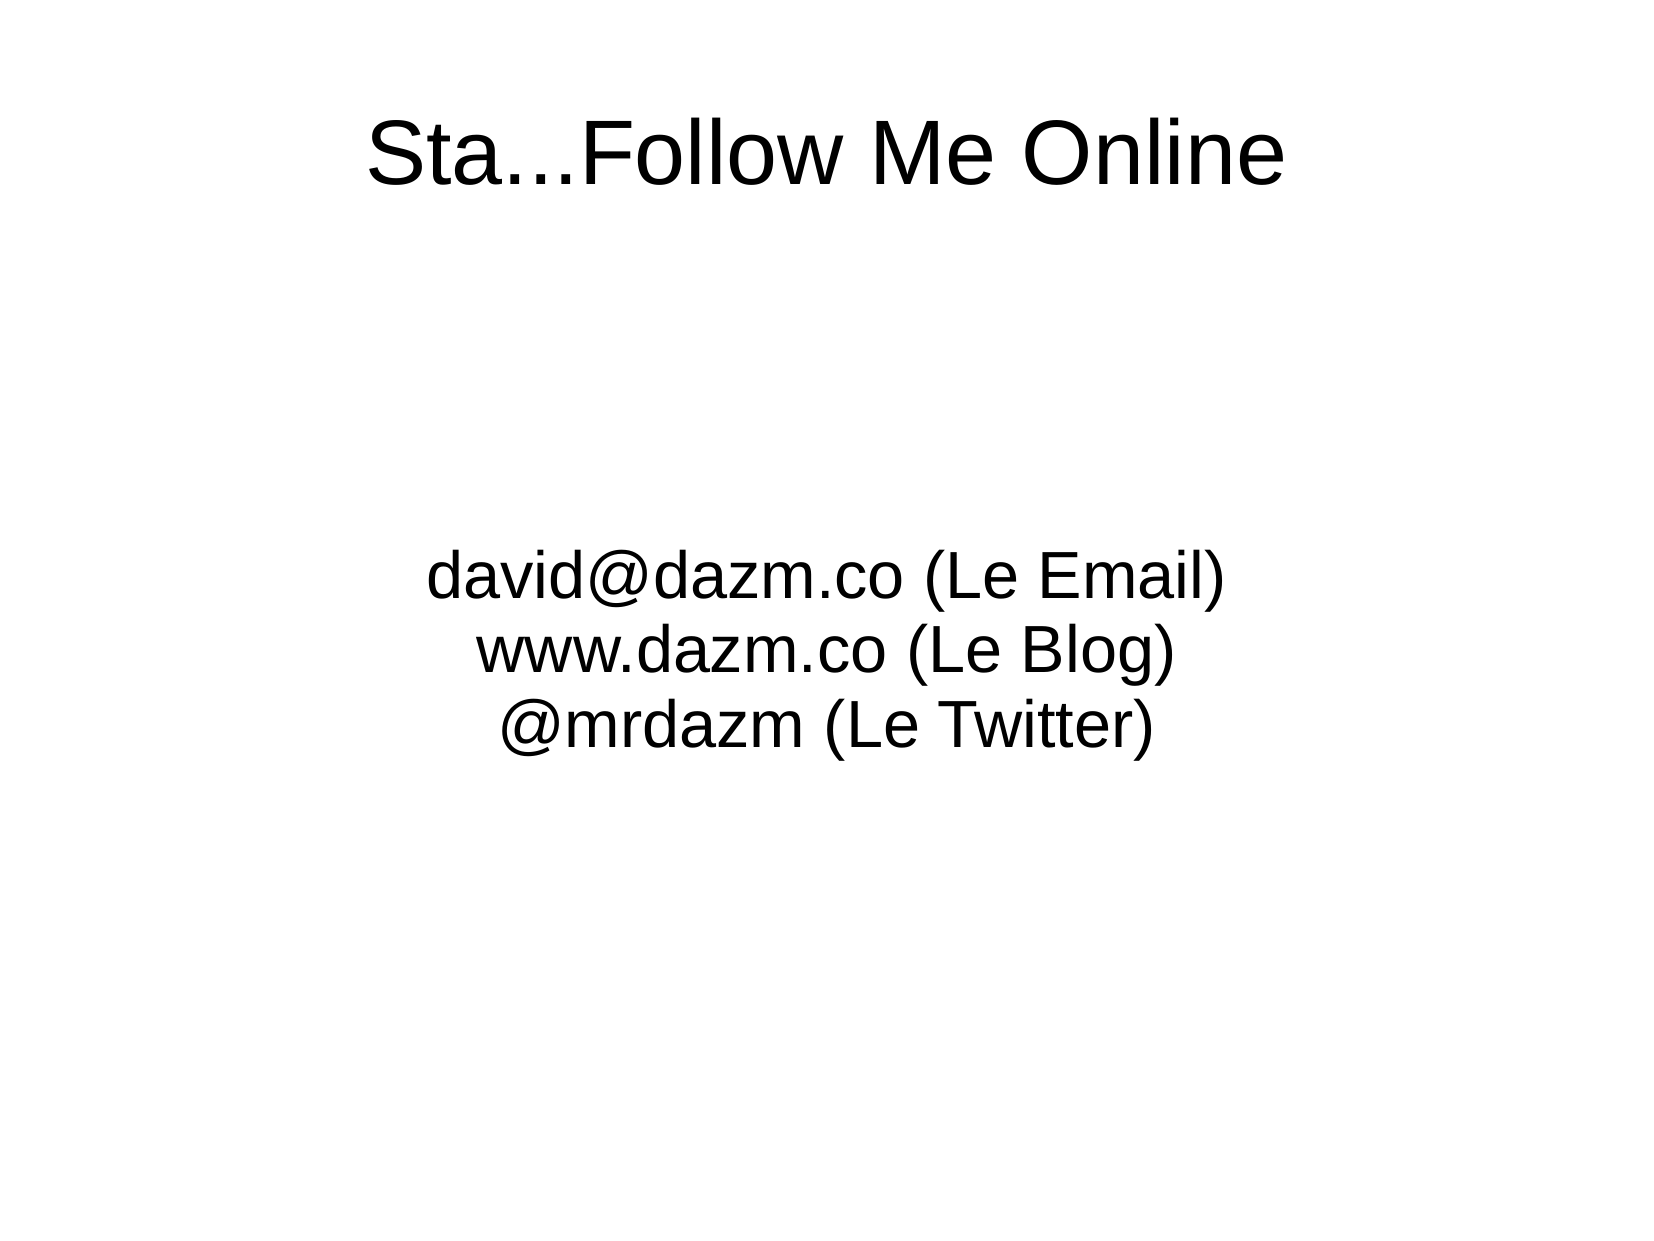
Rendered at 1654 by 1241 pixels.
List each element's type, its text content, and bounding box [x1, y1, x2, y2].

title Sta...Follow Me Online [82, 49, 1571, 257]
subtitle david@dazm.co (Le Email) www.dazm.co (Le Blog) @mrdazm (Le Twitter) [82, 290, 1571, 1010]
